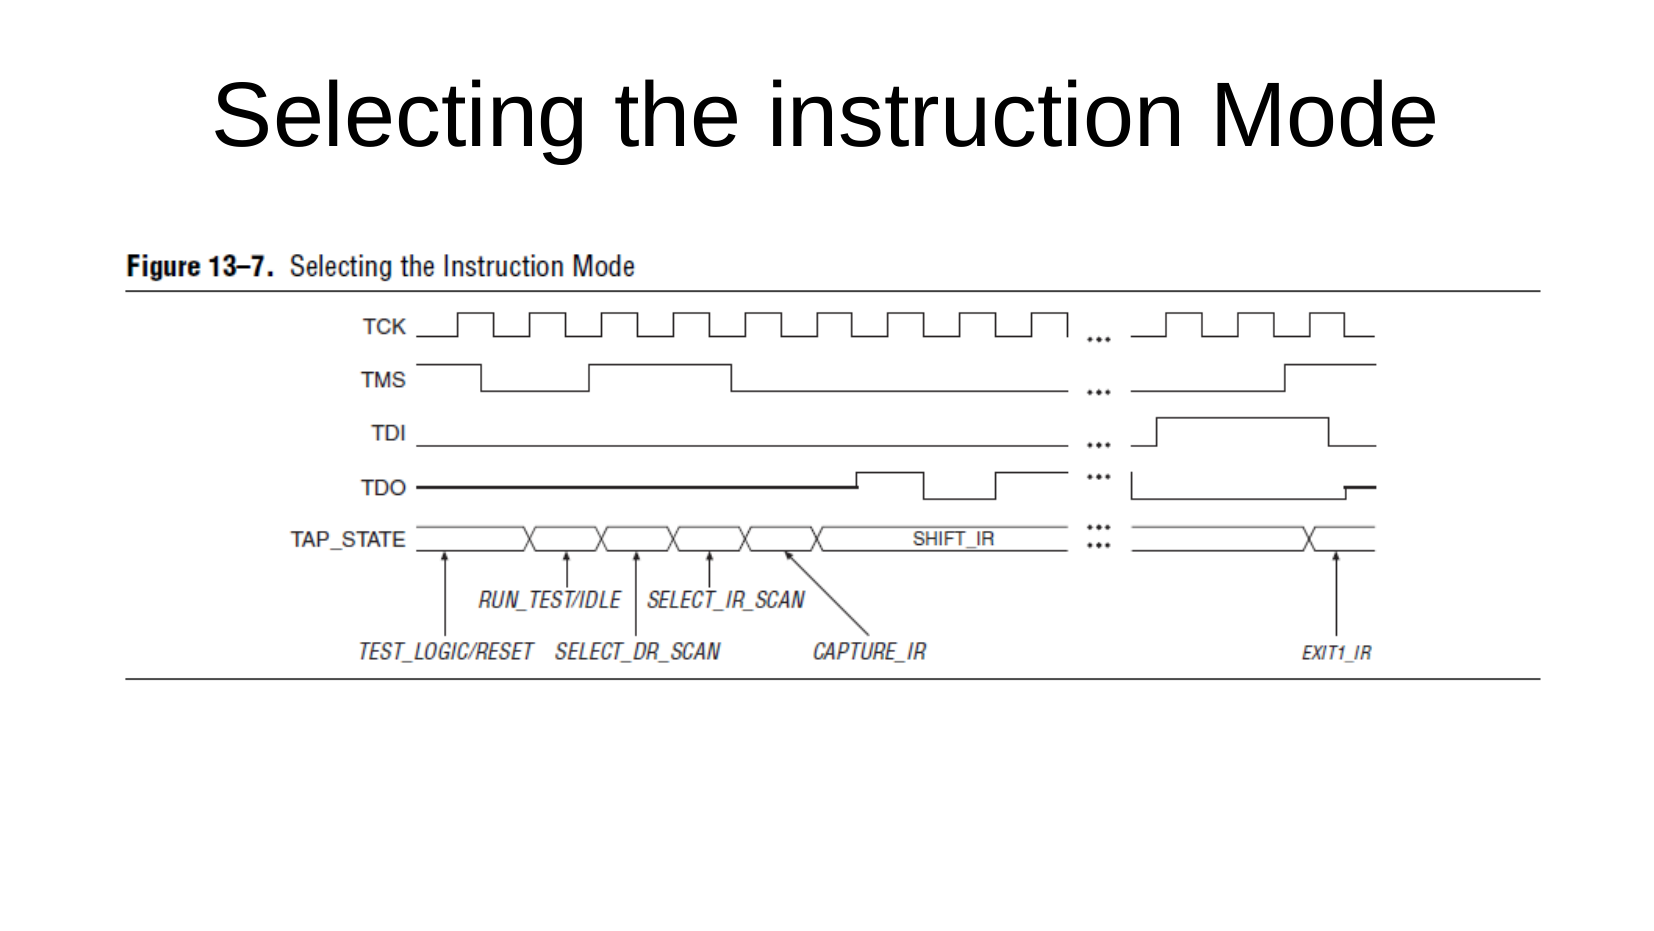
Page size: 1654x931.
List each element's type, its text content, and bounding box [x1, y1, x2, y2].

picture [110, 239, 1558, 702]
title Selecting the instruction Mode [82, 37, 1571, 193]
